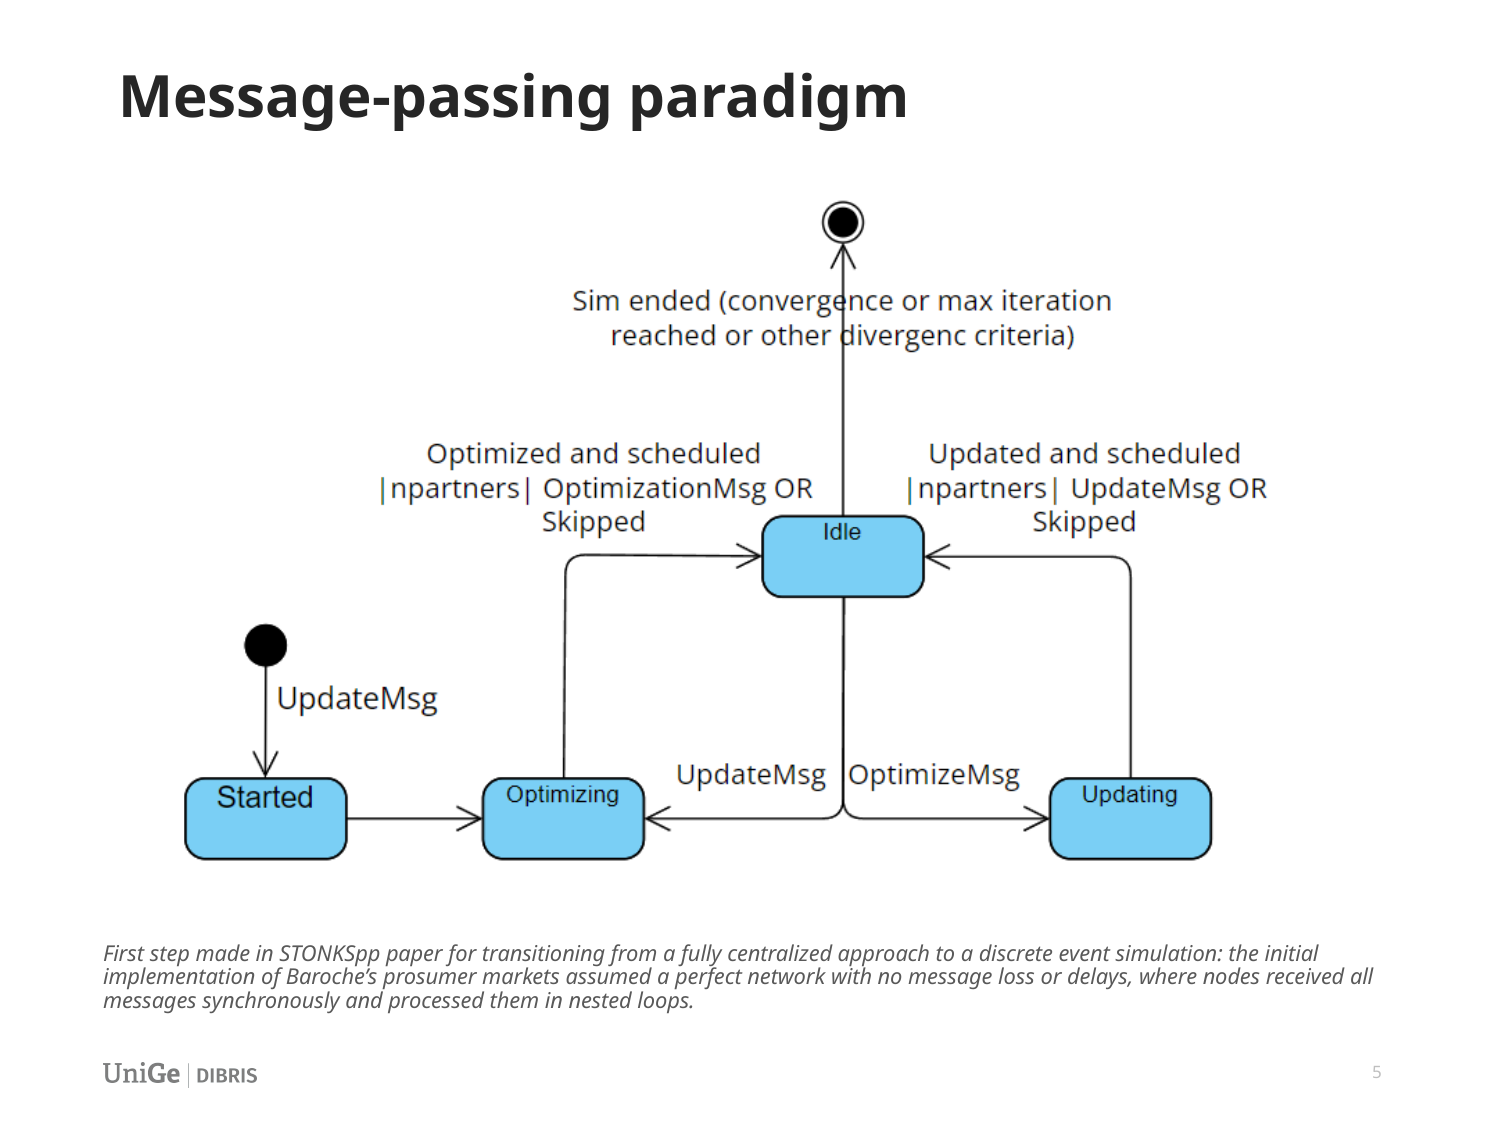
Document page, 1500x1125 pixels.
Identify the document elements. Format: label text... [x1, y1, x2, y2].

list First step made in STONKSpp paper for transitioning from a fully centralized approach to a discrete event simulation: the initial implementation of Baroche’s prosumer markets assumed a perfect network with no message loss or delays, where nodes received all messages synchronously and processed them in nested loops. [103, 942, 1397, 1014]
picture [140, 162, 1369, 926]
title Message-passing paradigm [103, 59, 1397, 222]
